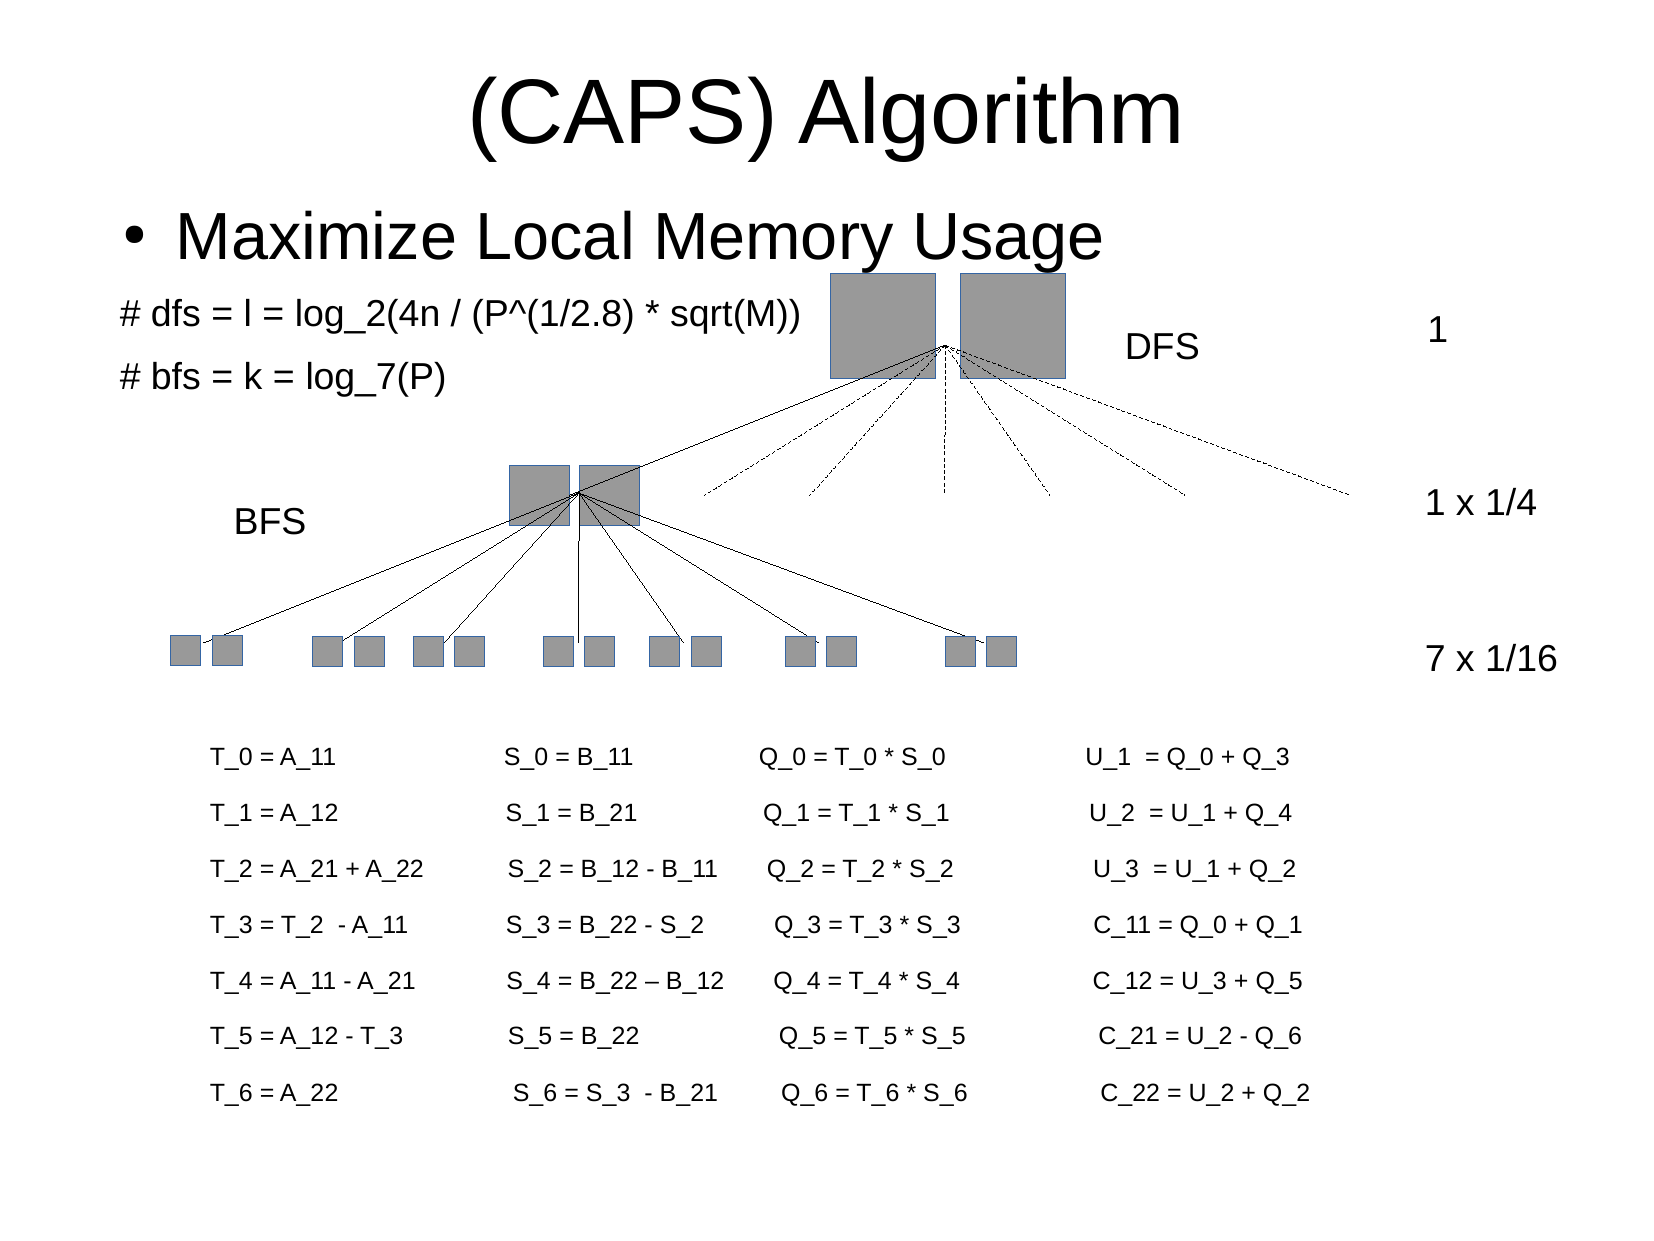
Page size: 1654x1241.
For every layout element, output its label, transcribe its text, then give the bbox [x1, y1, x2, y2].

text_box BFS [218, 492, 444, 550]
text_box [312, 636, 343, 667]
text_box [584, 636, 615, 667]
text_box # dfs = l = log_2(4n / (P^(1/2.8) * sqrt(M)) [105, 285, 886, 342]
text_box [579, 465, 640, 526]
text_box DFS [1110, 318, 1336, 376]
text_box 7 x 1/16 [1410, 630, 1606, 687]
text_box 1 x 1/4 [1410, 474, 1561, 531]
text_box [785, 636, 816, 667]
text_box # bfs = k = log_7(P) [105, 348, 541, 406]
text_box [212, 635, 243, 666]
text_box T_0 = A_11 S_0 = B_11 Q_0 = T_0 * S_0 U_1 = Q_0 + Q_3 T_1 = A_12 S_1 = B_21 Q_1 = T_1 * S_1 U_2 = U_1 + Q_4 T_2 = A_21 + A_22 S_2 = B_12 - B_11 Q_2 = T_2 * S_2 U_3 = U_1 + Q_2 T_3 = T_2 - A_11 S_3 = B_22 - S_2 Q_3 = T_3 * S_3 C_11 = Q_0 + Q_1 T_4 = A_11 - A_21 S_4 = B_22 – B_12 Q_4 = T_4 * S_4 C_12 = U_3 + Q_5 T_5 = A_12 - T_3 S_5 = B_22 Q_5 = T_5 * S_5 C_21 = U_2 - Q_6 T_6 = A_22 S_6 = S_3 - B_21 Q_6 = T_6 * S_6 C_22 = U_2 + Q_2 [195, 735, 1576, 1241]
text_box [830, 319, 936, 379]
text_box [509, 465, 570, 526]
text_box [413, 636, 444, 667]
text_box [945, 636, 976, 667]
text_box [454, 636, 485, 667]
text_box [960, 319, 1066, 379]
text_box [543, 636, 574, 667]
title (CAPS) Algorithm [82, 8, 1571, 216]
list Maximize Local Memory Usage [105, 198, 1594, 319]
text_box [649, 636, 680, 667]
text_box [986, 636, 1017, 667]
text_box [354, 636, 385, 667]
text_box [170, 635, 201, 666]
text_box 1 [1412, 300, 1518, 358]
text_box [826, 636, 857, 667]
text_box [691, 636, 722, 667]
